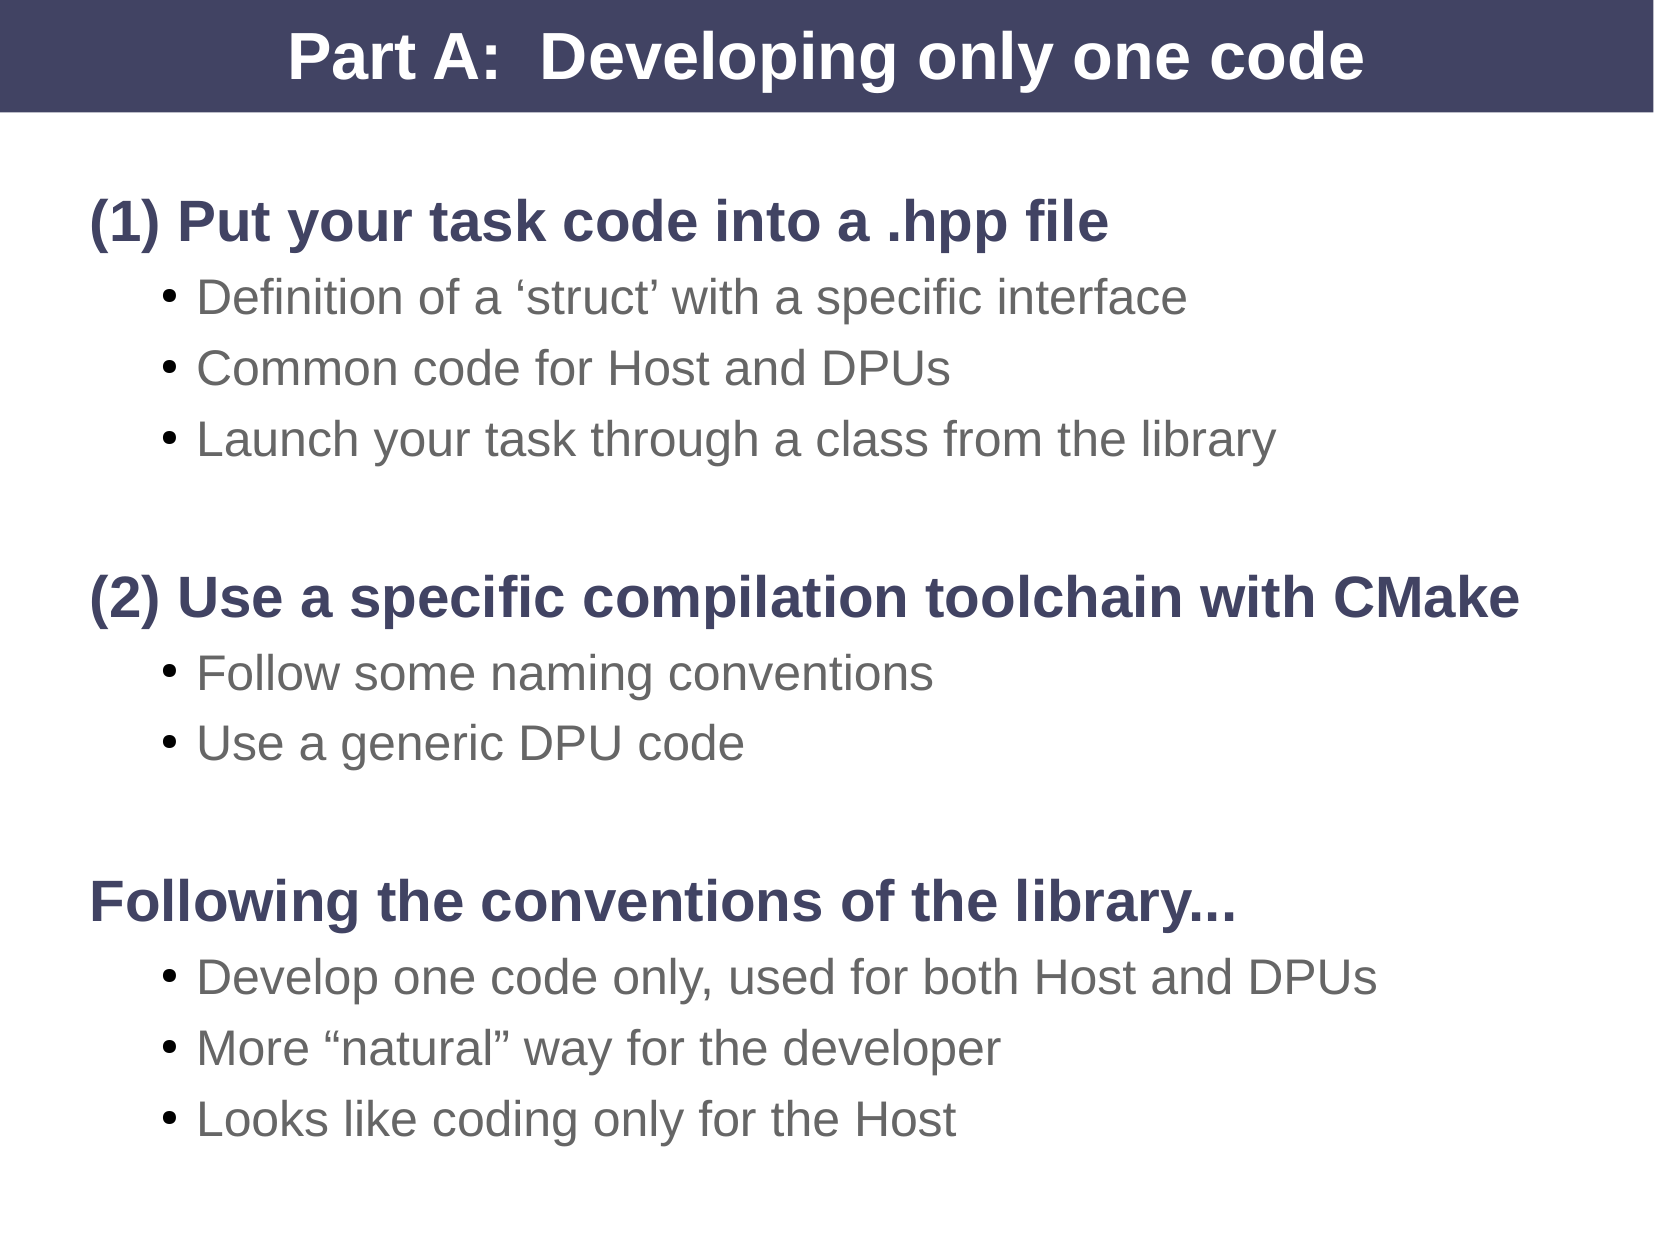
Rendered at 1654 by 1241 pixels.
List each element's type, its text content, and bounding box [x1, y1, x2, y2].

text_box (1) Put your task code into a .hpp file Definition of a ‘struct’ with a specific interface Common code for Host and DPUs Launch your task through a class from the library (2) Use a specific compilation toolchain with CMake Follow some naming conventions Use a generic DPU code Following the conventions of the library... Develop one code only, used for both Host and DPUs More “natural” way for the developer Looks like coding only for the Host [75, 181, 1619, 1155]
text_box Part A: Developing only one code [0, 0, 1654, 113]
